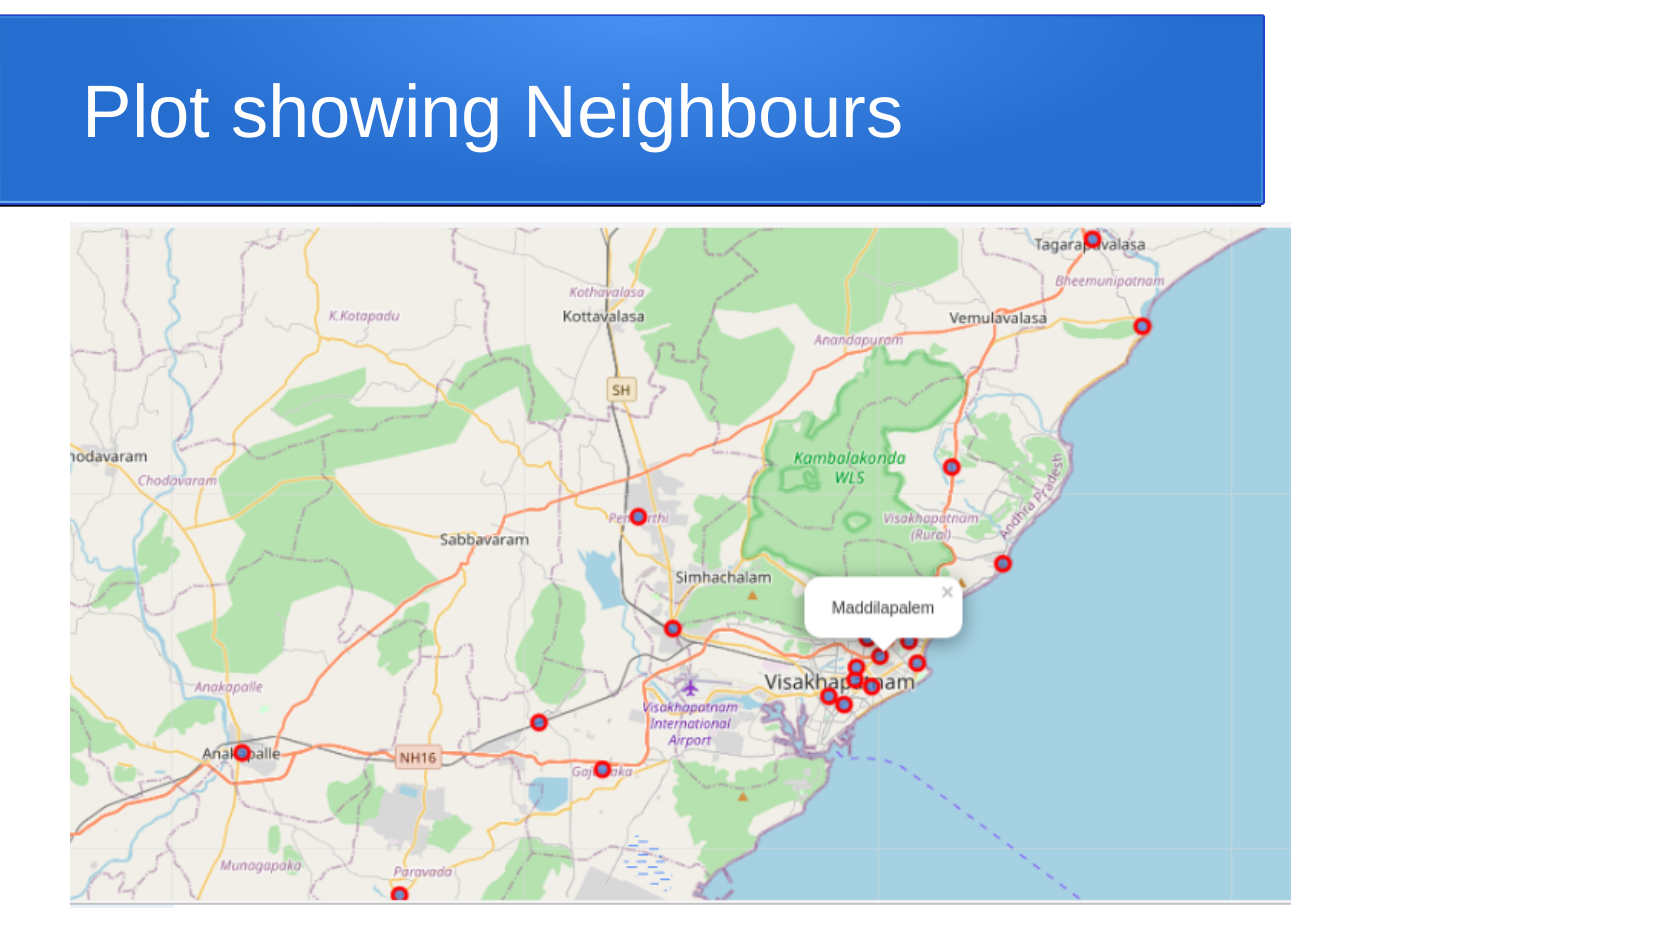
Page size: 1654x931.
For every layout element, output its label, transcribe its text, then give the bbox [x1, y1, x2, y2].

title Plot showing Neighbours [82, 35, 1235, 189]
picture [70, 222, 1291, 908]
